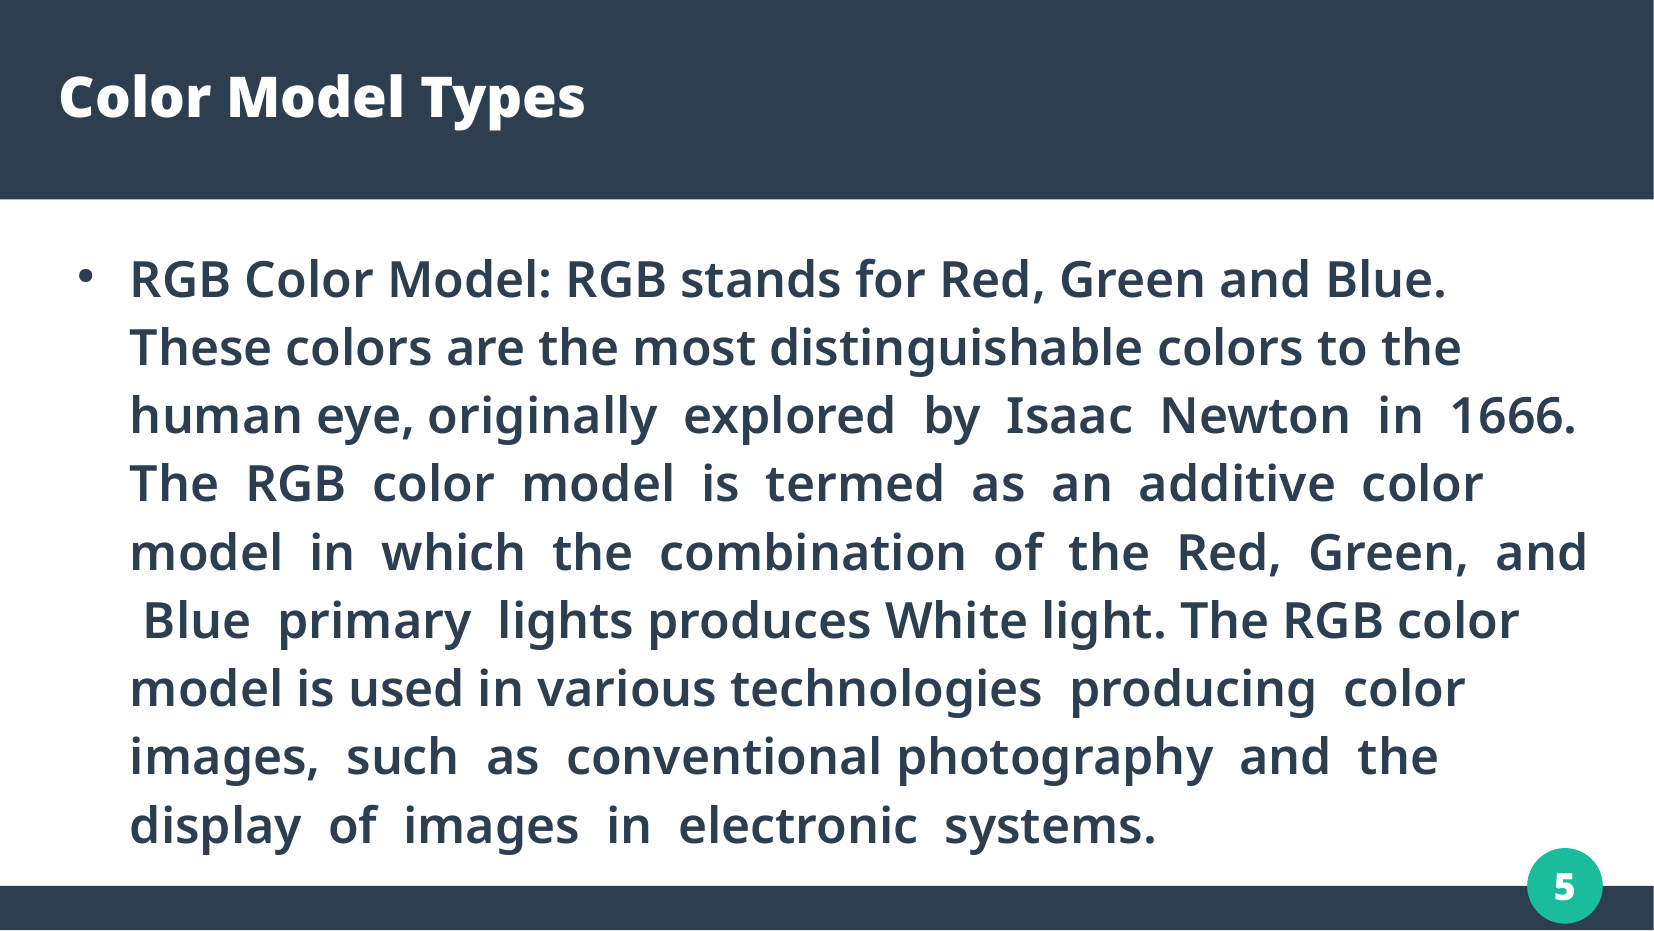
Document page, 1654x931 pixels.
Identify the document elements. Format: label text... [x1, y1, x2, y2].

title Color Model Types [59, 37, 1595, 155]
list RGB Color Model: RGB stands for Red, Green and Blue. These colors are the most distinguishable colors to the human eye, originally explored by Isaac Newton in 1666. The RGB color model is termed as an additive color model in which the combination of the Red, Green, and Blue primary lights produces White light. The RGB color model is used in various technologies producing color images, such as conventional photography and the display of images in electronic systems. [59, 243, 1595, 864]
